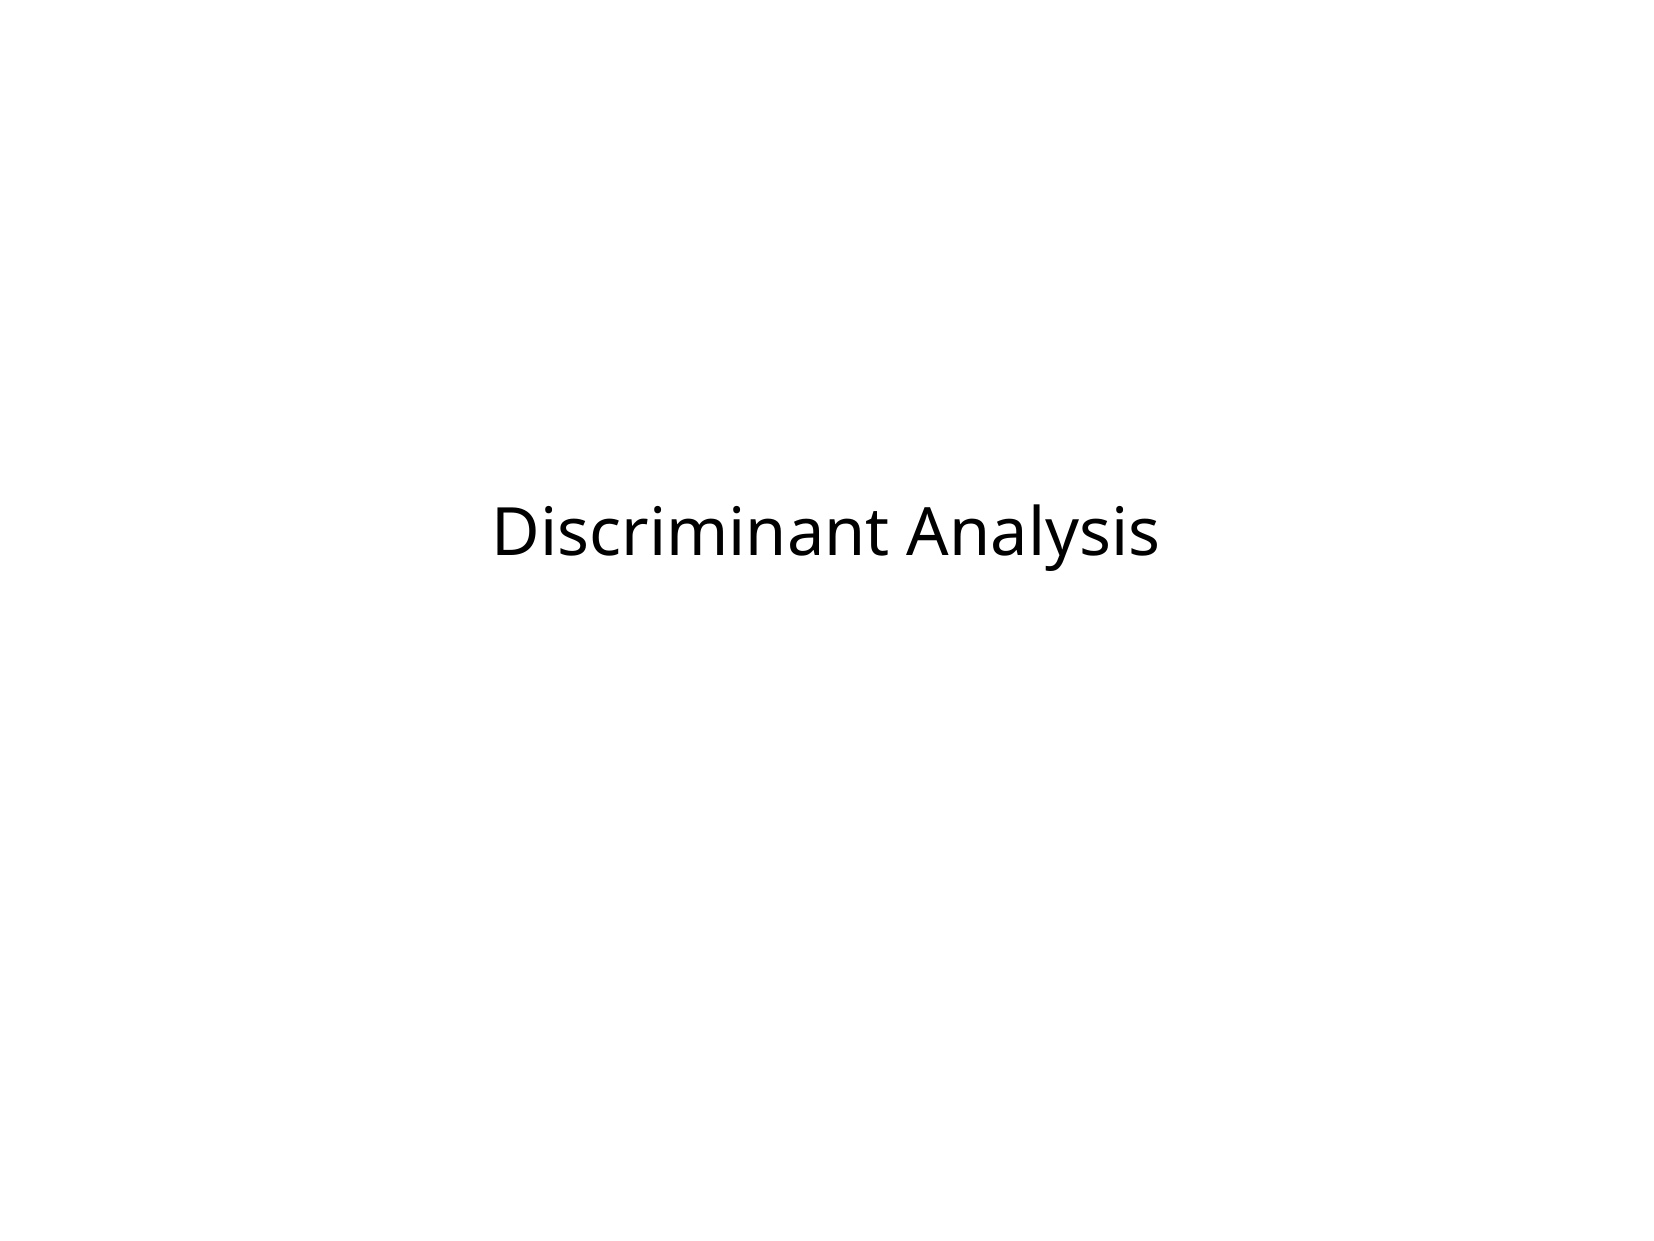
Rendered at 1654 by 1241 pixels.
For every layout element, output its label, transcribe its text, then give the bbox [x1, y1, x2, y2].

subtitle Discriminant Analysis [82, 49, 1571, 1010]
